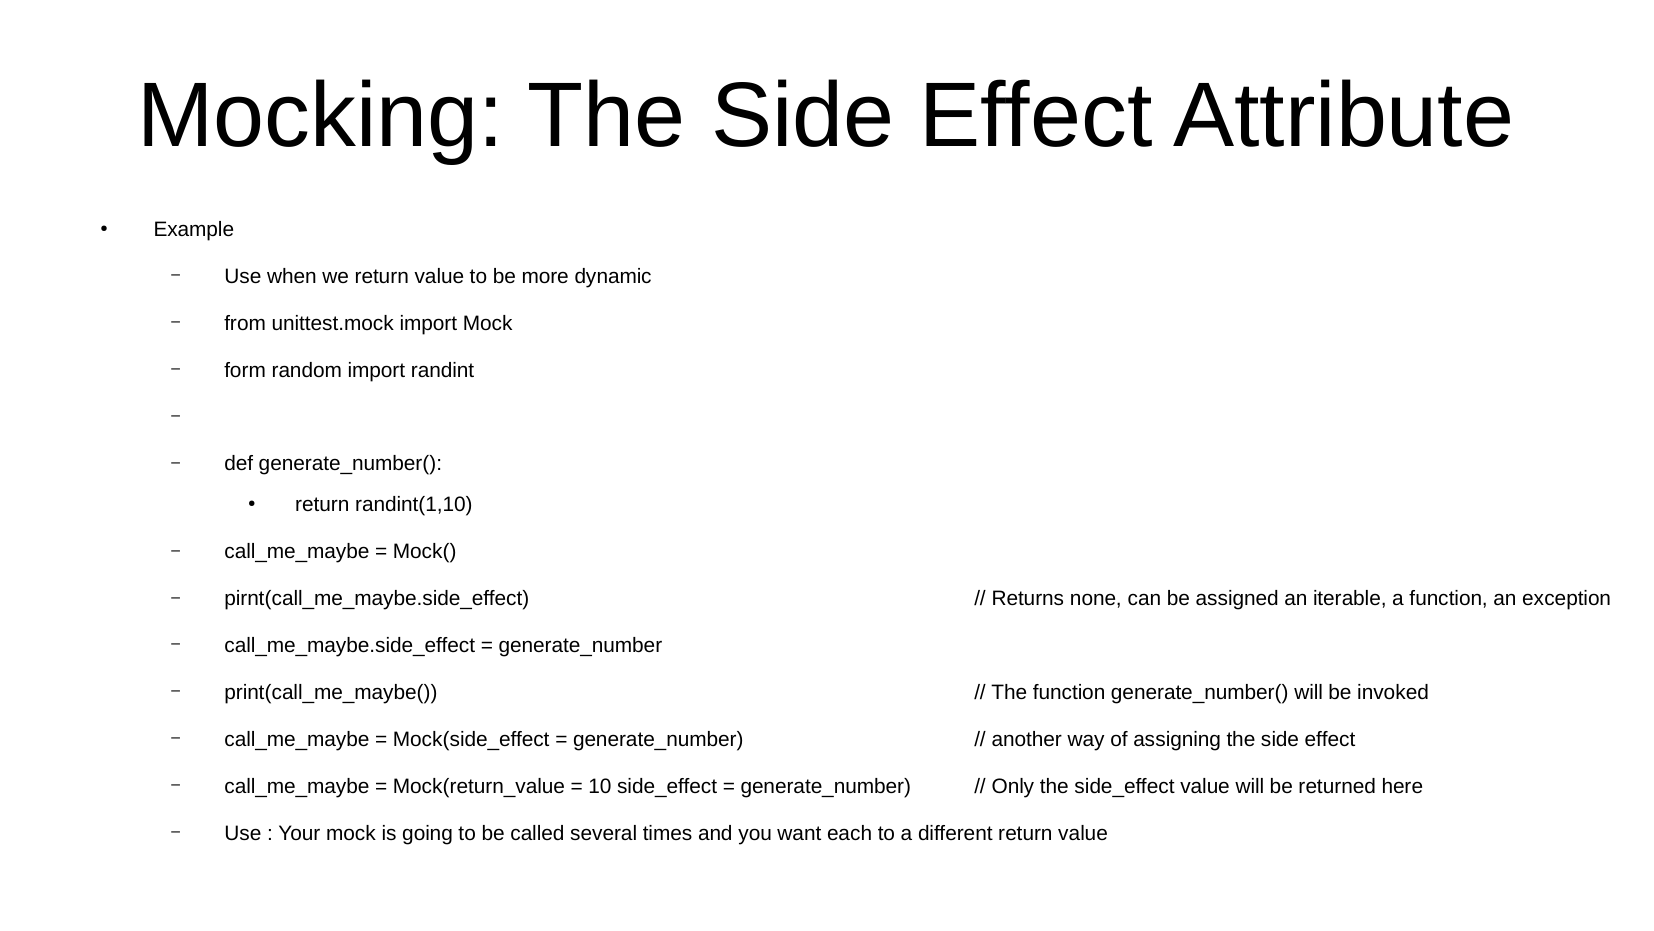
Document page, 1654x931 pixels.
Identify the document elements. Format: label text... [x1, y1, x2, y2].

list Example Use when we return value to be more dynamic from unittest.mock import Mock form random import randint def generate_number(): return randint(1,10) call_me_maybe = Mock() pirnt(call_me_maybe.side_effect) // Returns none, can be assigned an iterable, a function, an exception call_me_maybe.side_effect = generate_number print(call_me_maybe()) // The function generate_number() will be invoked call_me_maybe = Mock(side_effect = generate_number) // another way of assigning the side effect call_me_maybe = Mock(return_value = 10 side_effect = generate_number) // Only the side_effect value will be returned here Use : Your mock is going to be called several times and you want each to a different return value [82, 217, 1636, 916]
title Mocking: The Side Effect Attribute [82, 37, 1571, 193]
